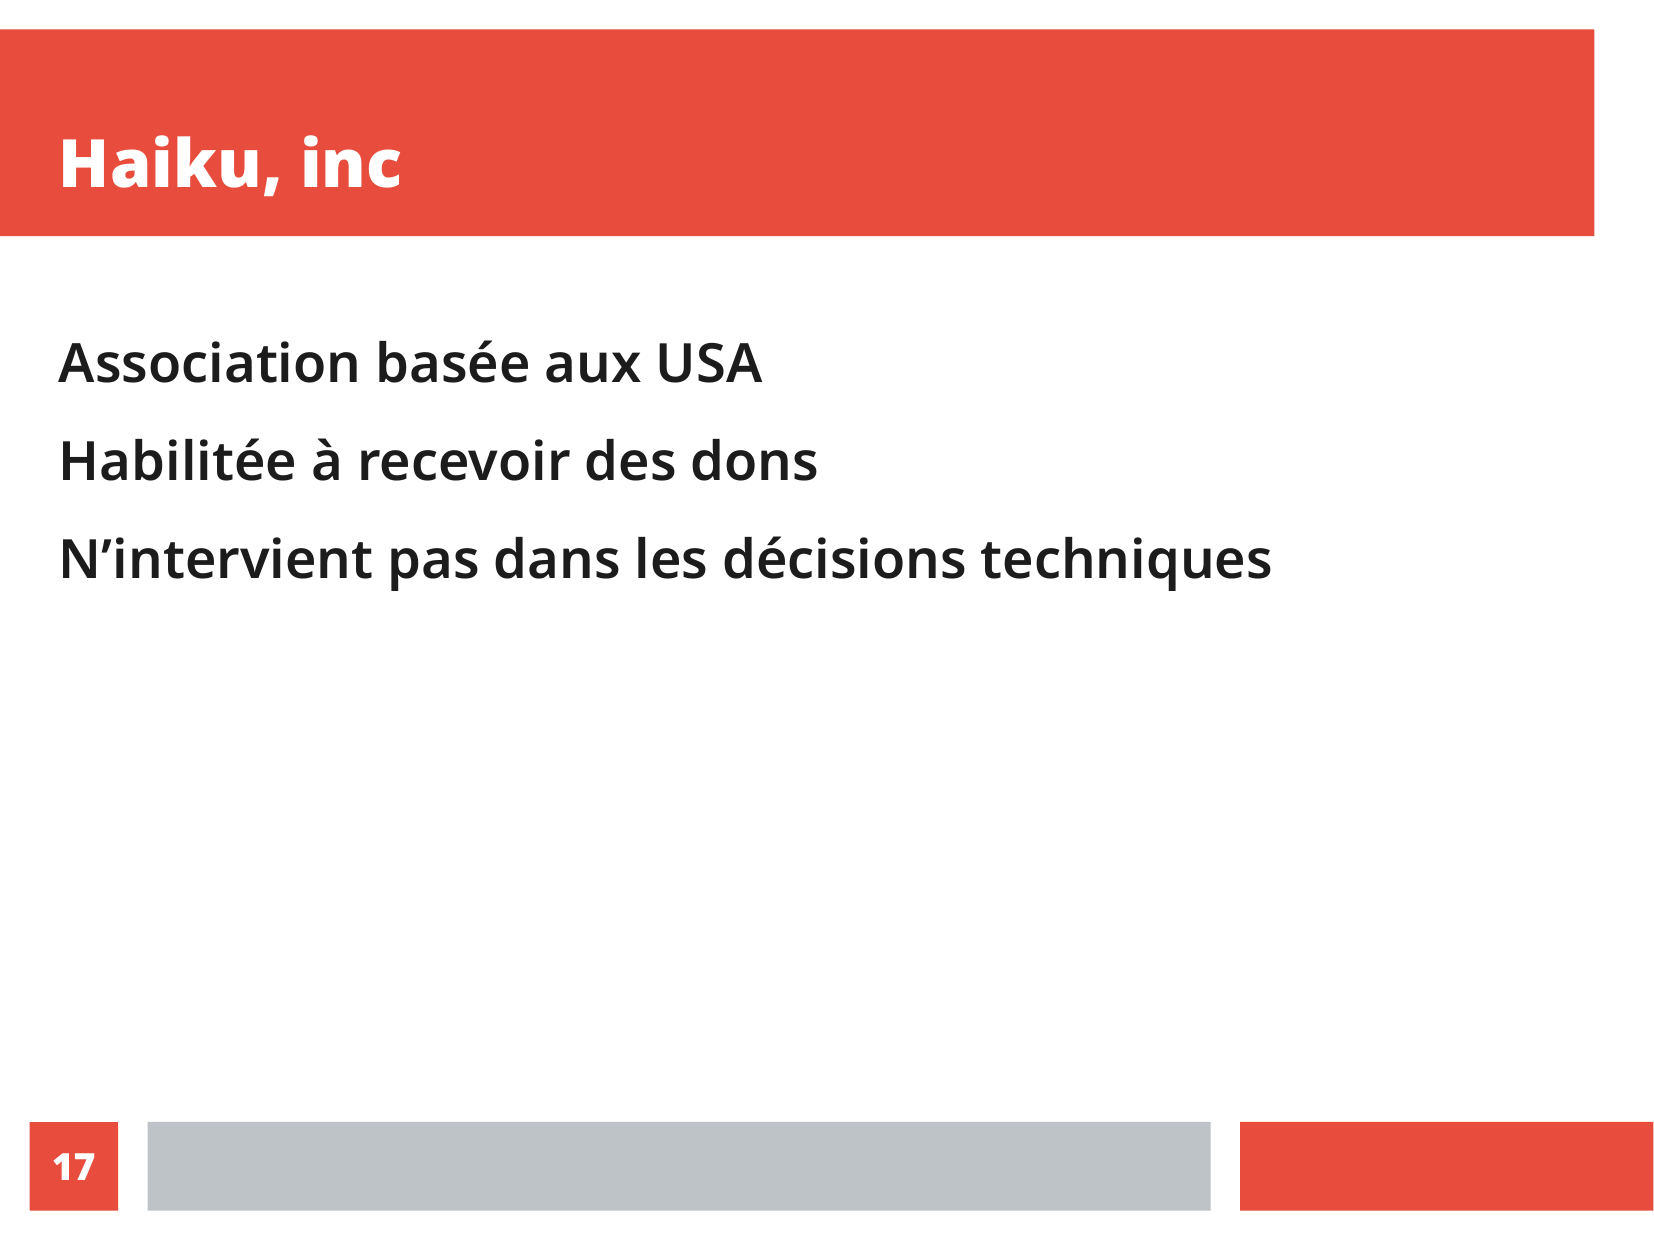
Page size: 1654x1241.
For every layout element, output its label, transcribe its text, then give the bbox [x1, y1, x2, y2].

title Haiku, inc [59, 59, 1595, 207]
list Association basée aux USA Habilitée à recevoir des dons N’intervient pas dans les décisions techniques [59, 324, 1565, 1093]
